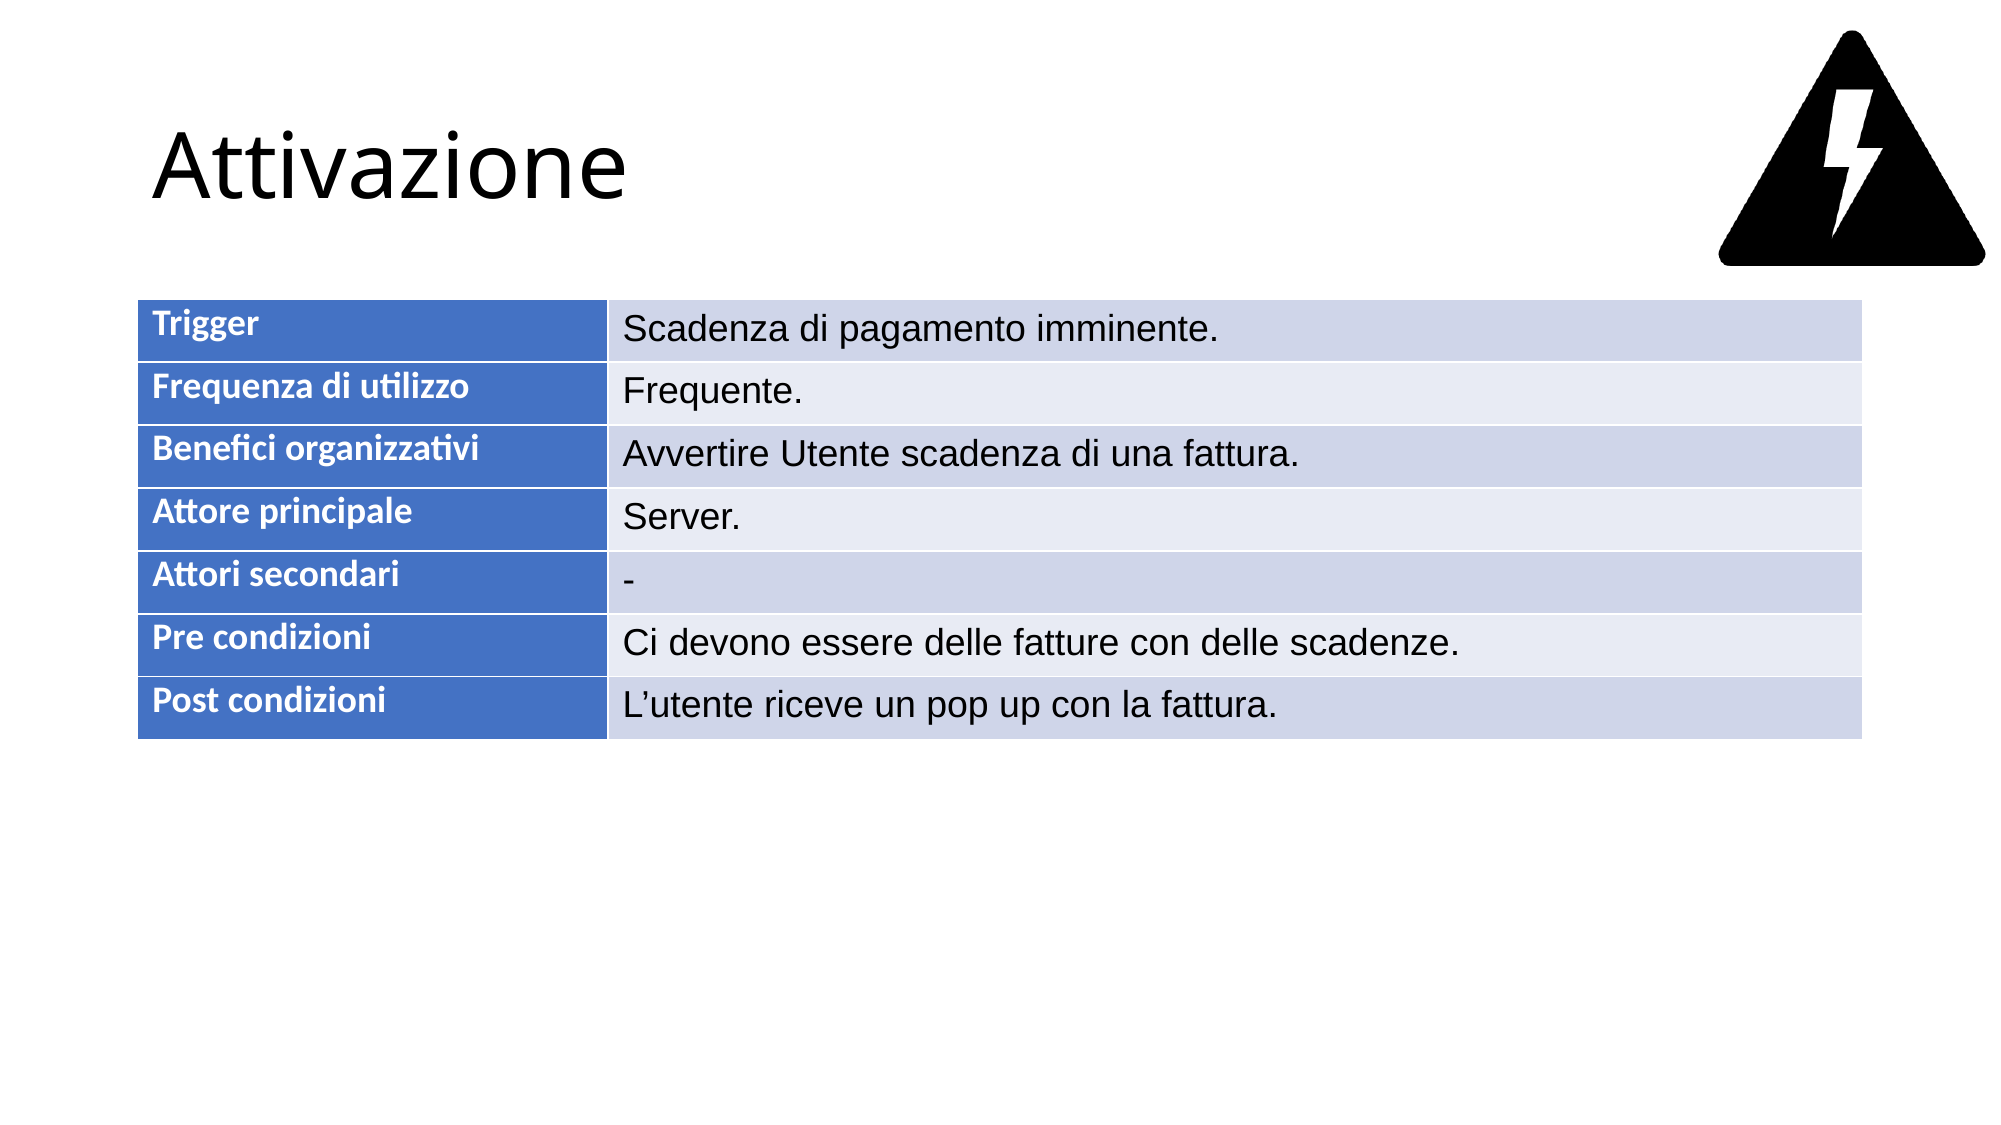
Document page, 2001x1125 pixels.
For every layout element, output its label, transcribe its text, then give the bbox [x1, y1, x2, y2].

table_cell Post condizioni [138, 677, 607, 739]
table_cell Server. [609, 489, 1862, 550]
table_cell Ci devono essere delle fatture con delle scadenze. [609, 615, 1862, 676]
title Attivazione [137, 59, 1703, 278]
table_cell - [609, 552, 1862, 613]
table_cell Pre condizioni [138, 615, 607, 676]
table_cell Frequente. [609, 363, 1862, 424]
table_cell Attori secondari [138, 552, 607, 613]
table_cell Benefici organizzativi [138, 426, 607, 487]
table_header Trigger [138, 300, 607, 361]
table_cell Attore principale [138, 489, 607, 550]
picture [1703, 0, 2000, 297]
table_header Scadenza di pagamento imminente. [609, 300, 1862, 361]
table_cell L’utente riceve un pop up con la fattura. [609, 677, 1862, 739]
table_cell Frequenza di utilizzo [138, 363, 607, 424]
table_cell Avvertire Utente scadenza di una fattura. [609, 426, 1862, 487]
